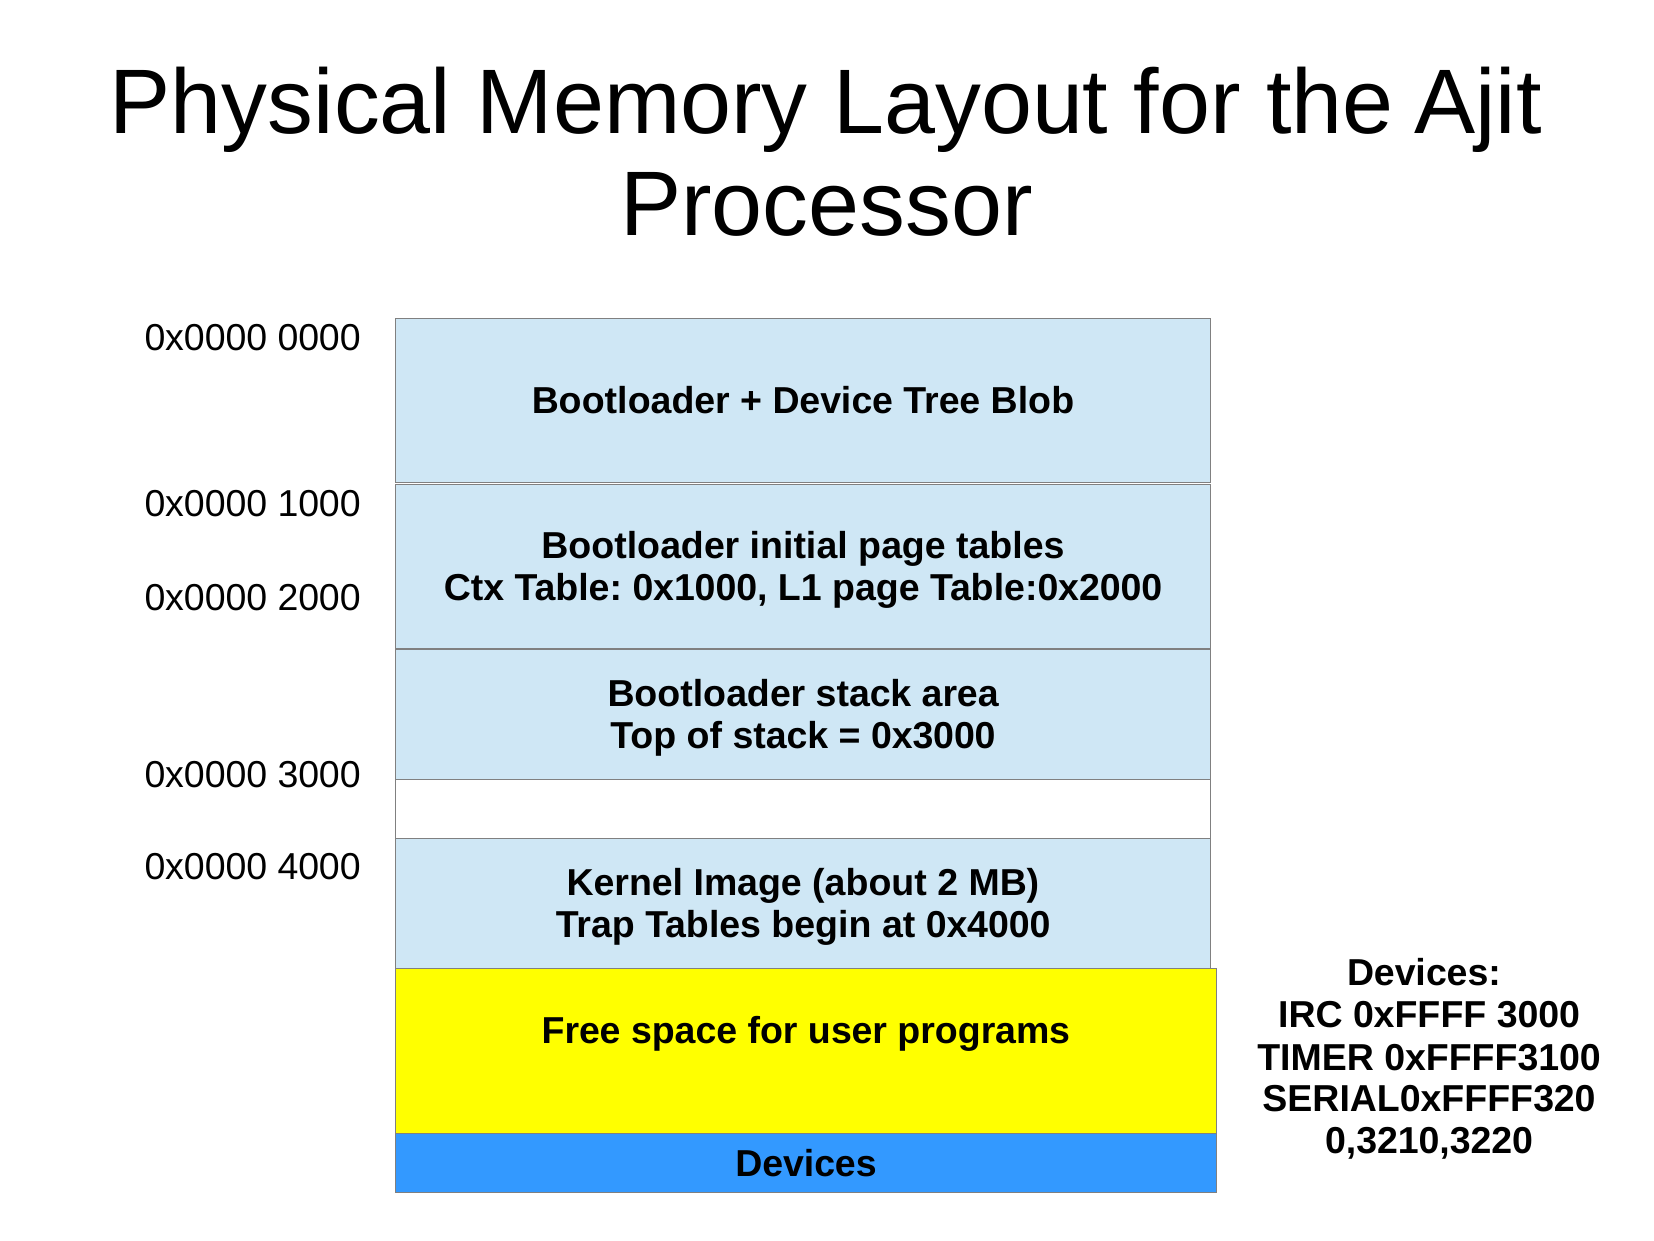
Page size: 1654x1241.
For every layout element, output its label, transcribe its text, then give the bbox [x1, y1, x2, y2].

text_box Bootloader stack area Top of stack = 0x3000 [395, 649, 1211, 779]
text_box Devices: IRC 0xFFFF 3000 TIMER 0xFFFF3100 SERIAL0xFFFF3200,3210,3220 [1240, 944, 1619, 1170]
text_box 0x0000 0000 [129, 309, 402, 367]
text_box Free space for user programs [395, 968, 1217, 1133]
text_box 0x0000 1000 [129, 474, 402, 532]
text_box 0x0000 2000 [129, 569, 402, 626]
text_box 0x0000 4000 [129, 838, 402, 896]
text_box Devices [395, 1133, 1217, 1193]
title Physical Memory Layout for the Ajit Processor [82, 49, 1571, 257]
text_box Bootloader + Device Tree Blob [395, 318, 1211, 483]
text_box Kernel Image (about 2 MB) Trap Tables begin at 0x4000 [395, 838, 1211, 968]
text_box Bootloader initial page tables Ctx Table: 0x1000, L1 page Table:0x2000 [395, 484, 1211, 649]
text_box 0x0000 3000 [129, 746, 402, 804]
